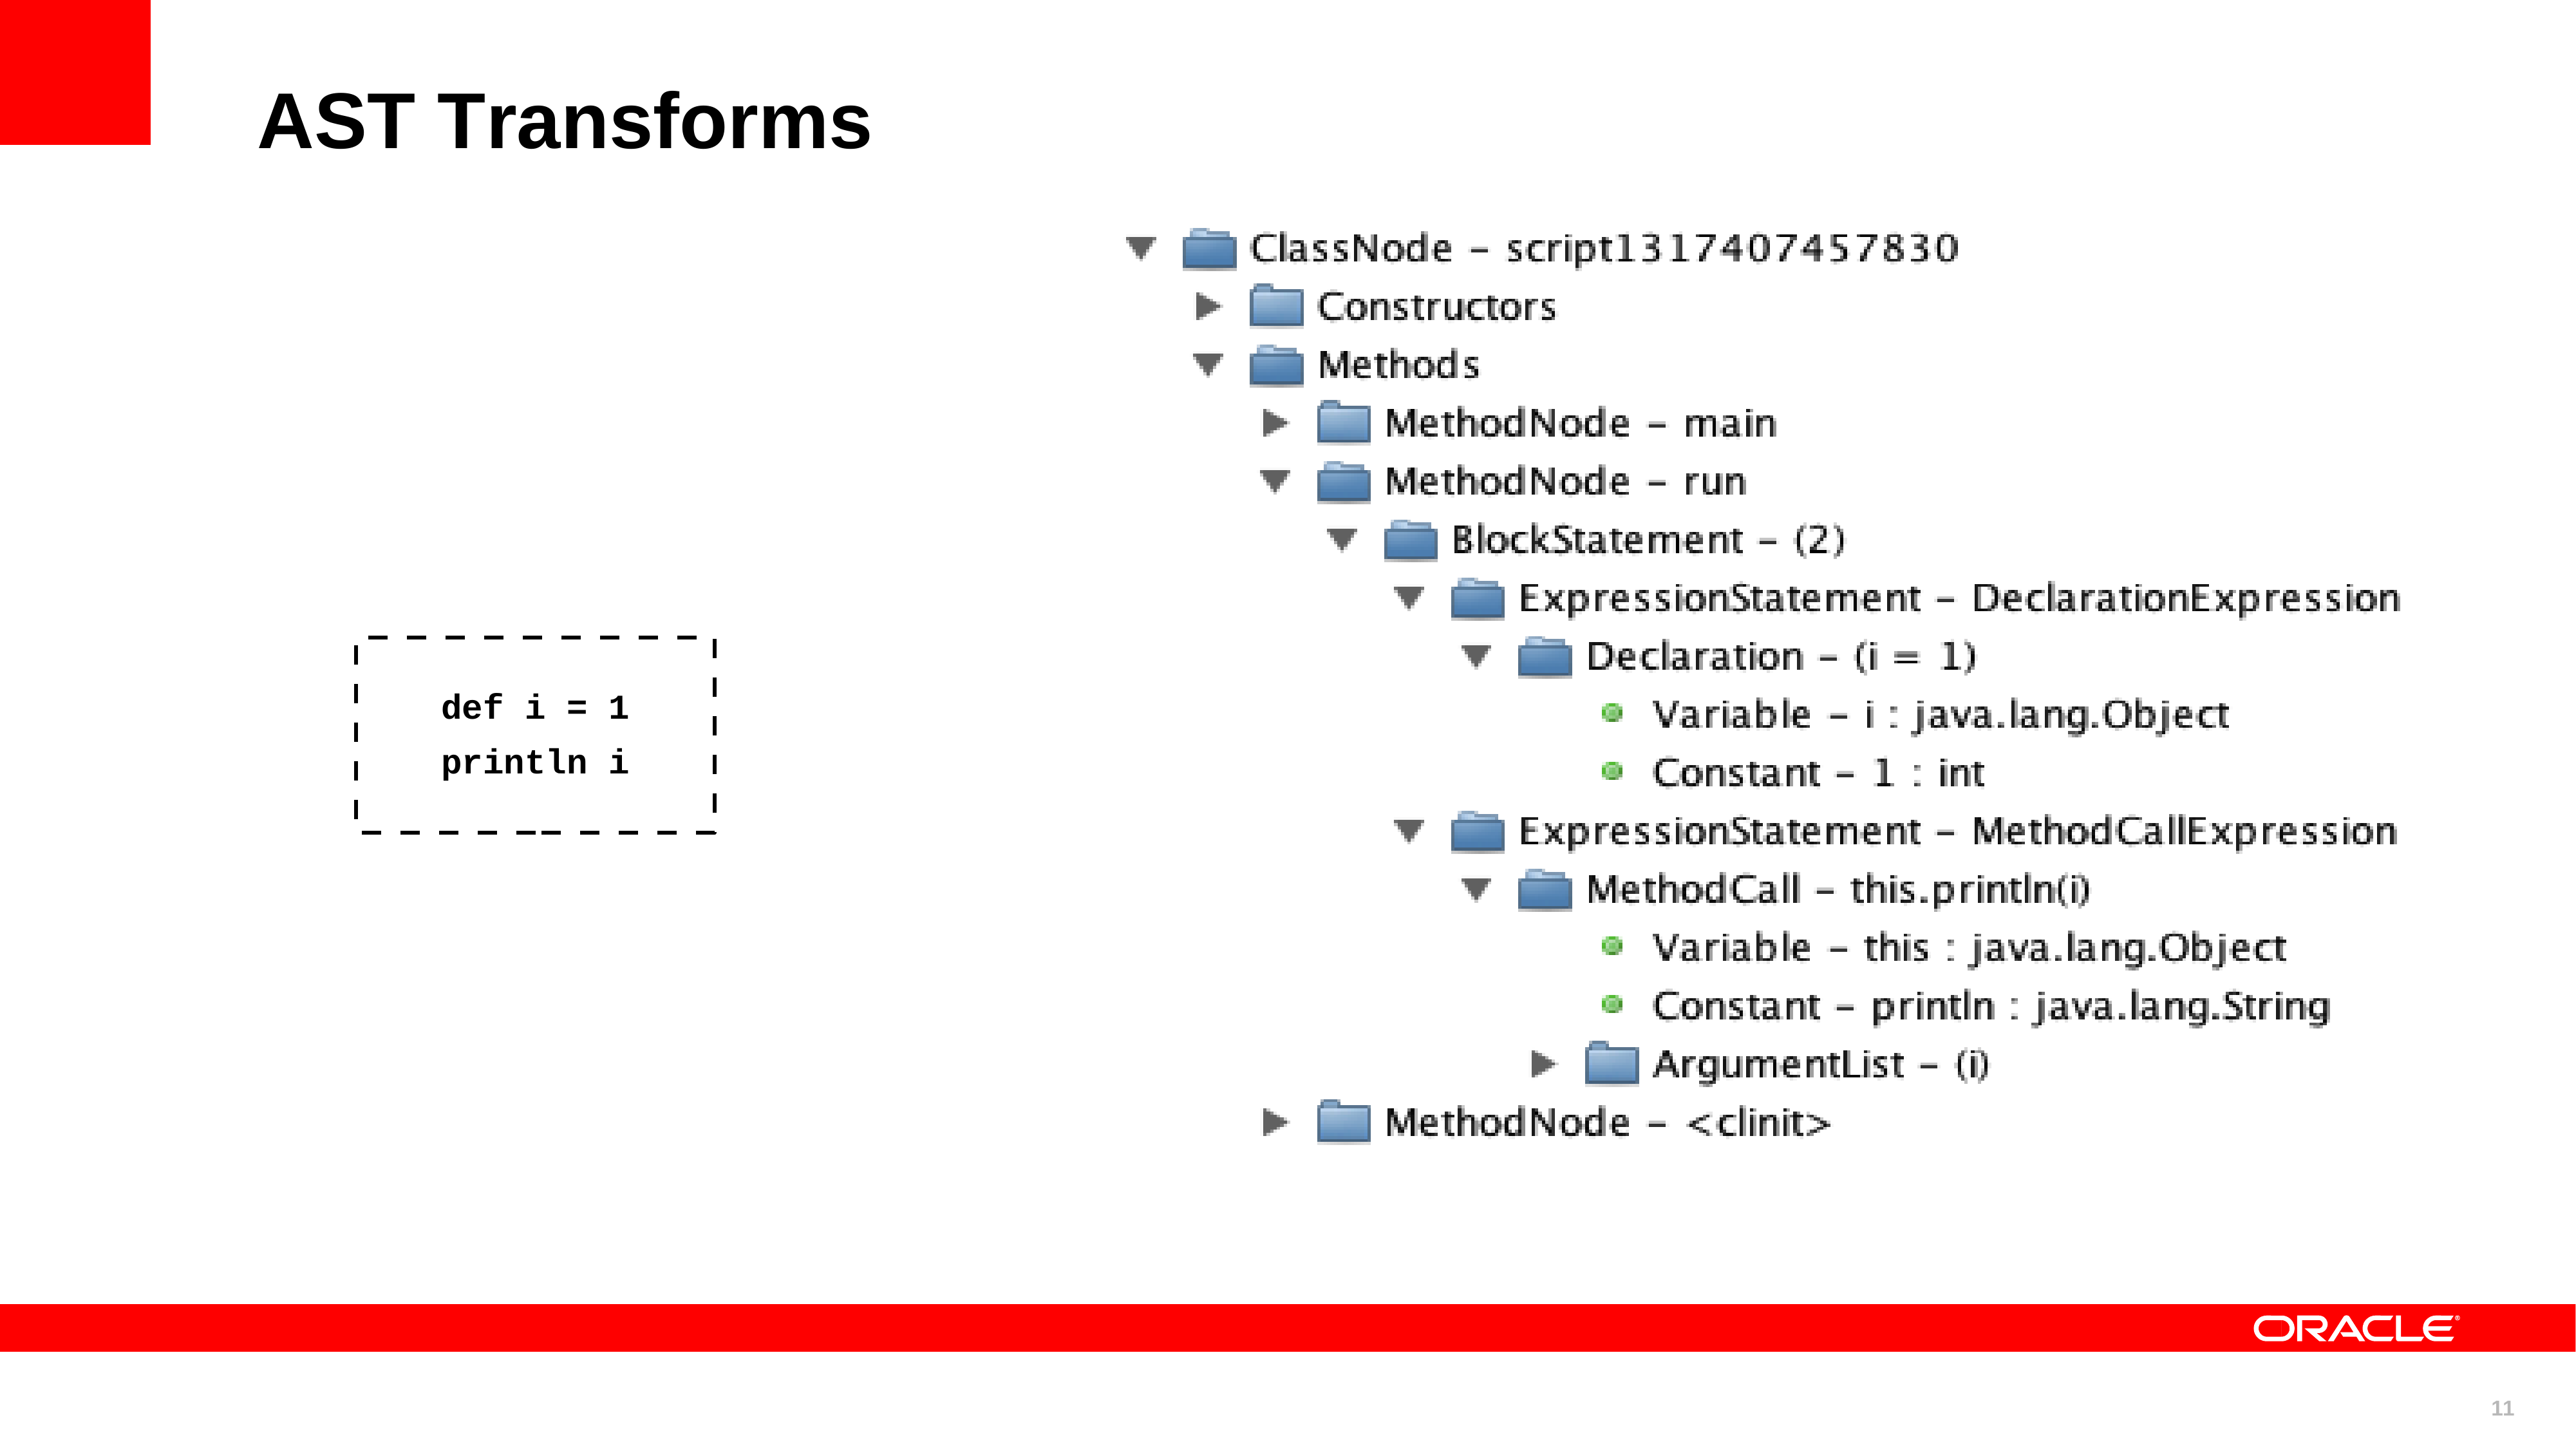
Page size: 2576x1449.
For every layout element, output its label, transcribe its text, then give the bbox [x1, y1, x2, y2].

title AST Transforms [257, 69, 2318, 251]
picture [1123, 222, 2471, 1167]
picture [0, 1304, 2576, 1352]
text_box def i = 1 println i [356, 638, 715, 833]
picture [0, 0, 151, 145]
